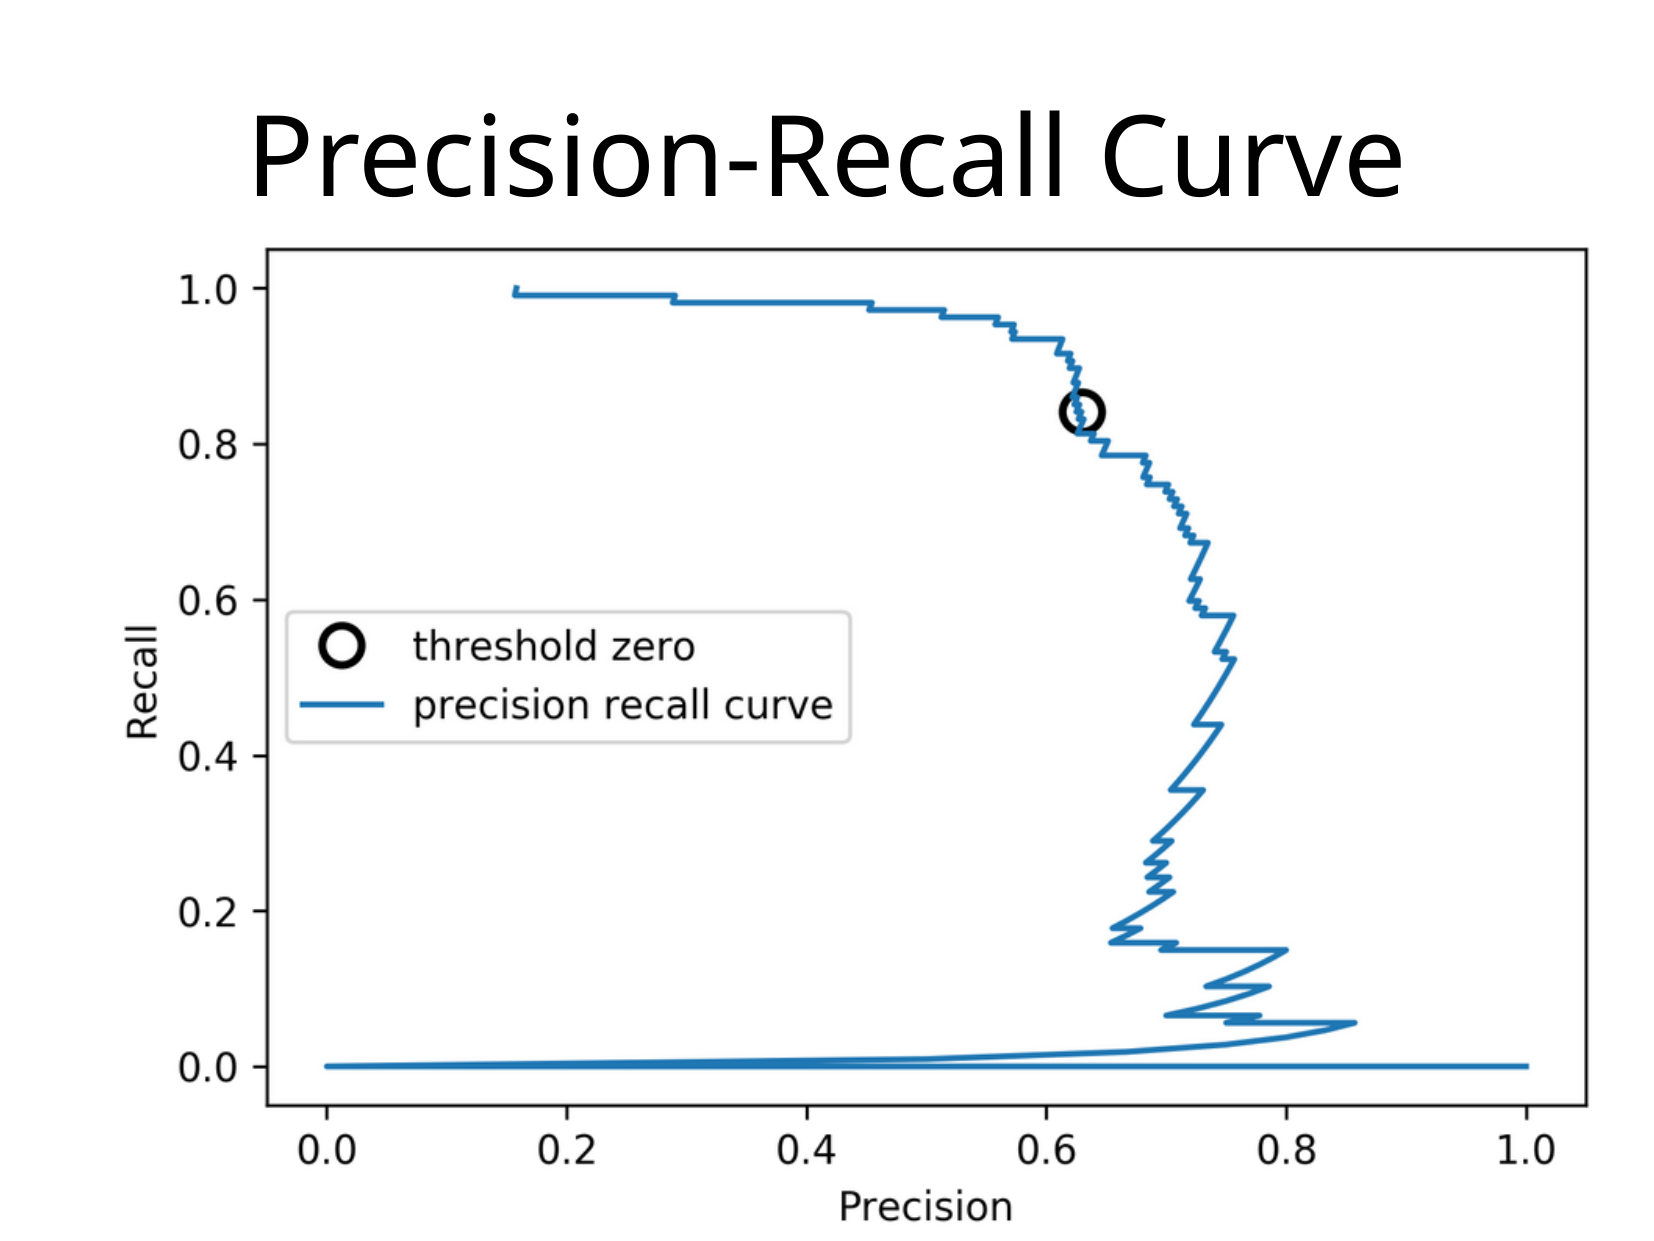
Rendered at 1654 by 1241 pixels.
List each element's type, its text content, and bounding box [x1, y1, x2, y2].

picture [90, 201, 1633, 1241]
title Precision-Recall Curve [82, 49, 1571, 257]
